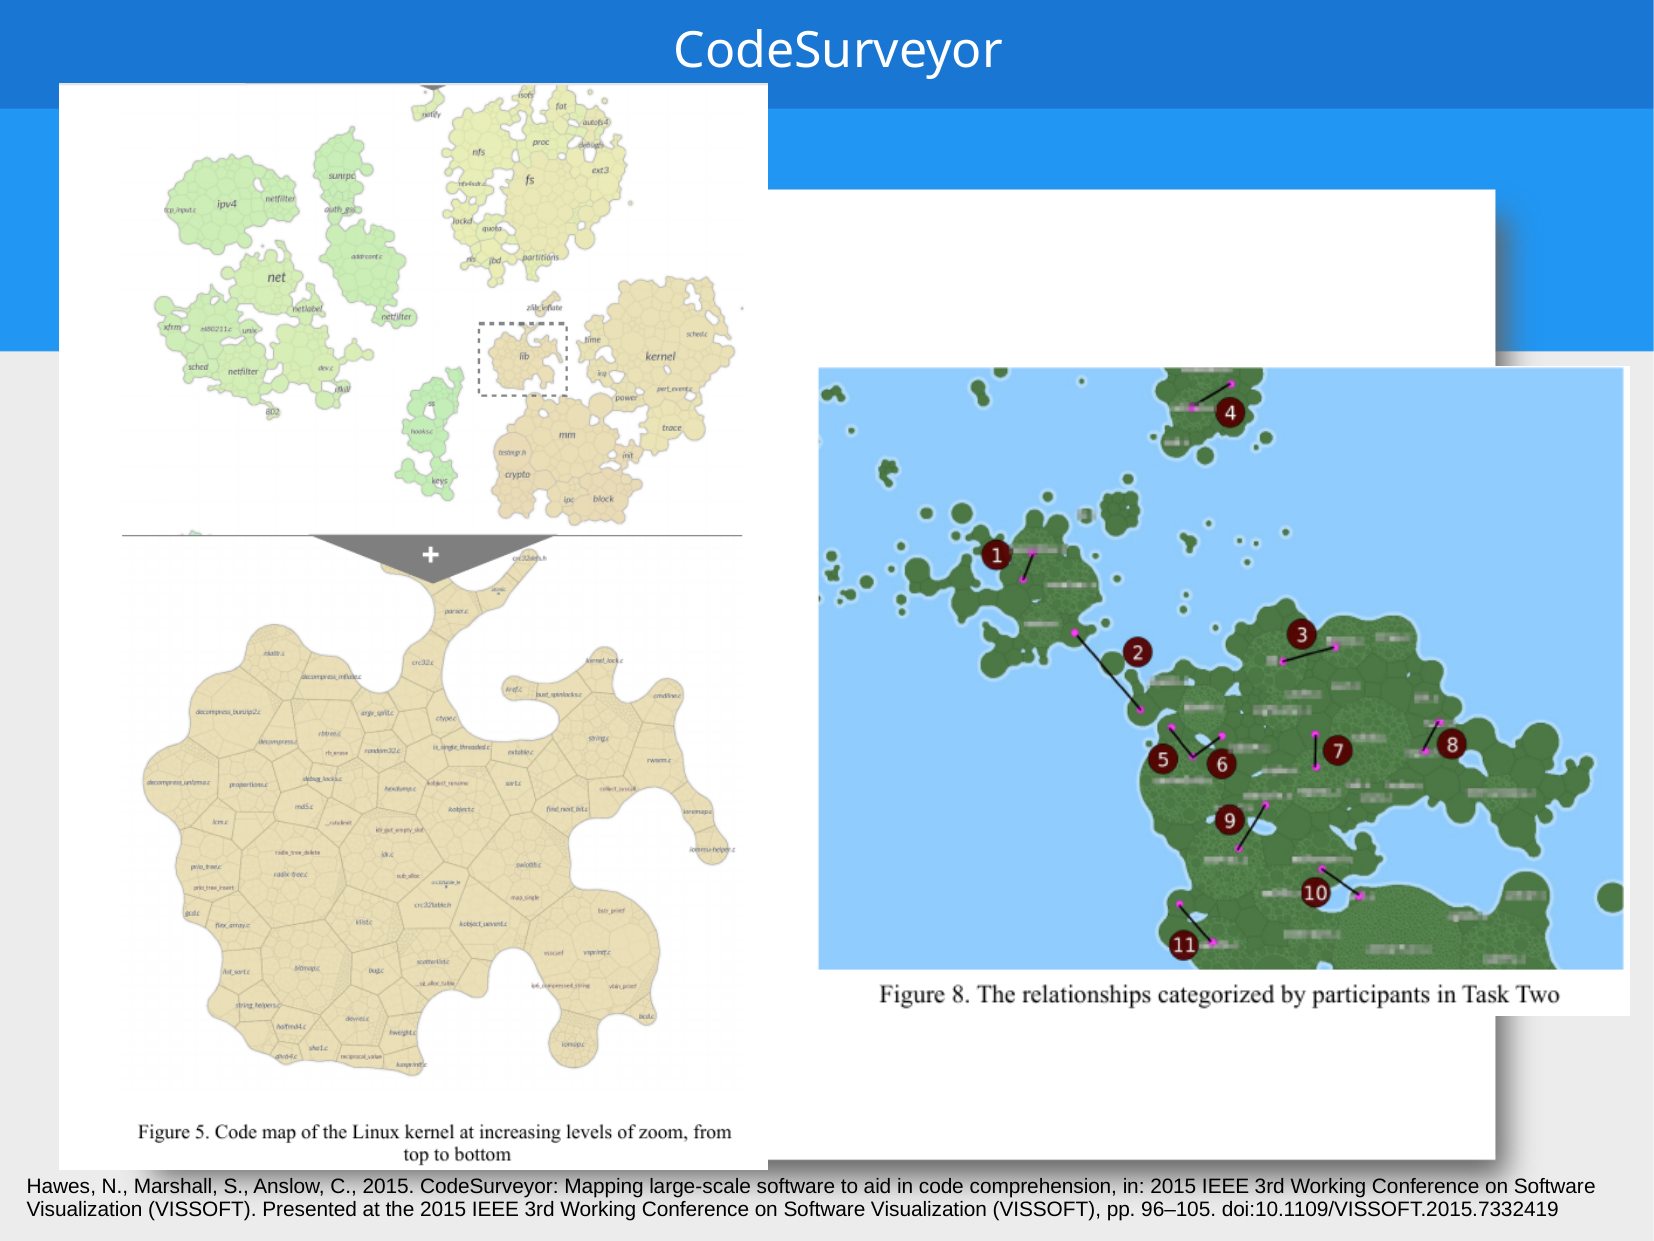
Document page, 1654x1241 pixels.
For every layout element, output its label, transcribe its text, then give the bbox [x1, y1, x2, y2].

picture [0, 0, 1654, 1241]
title CodeSurveyor [94, 13, 1583, 83]
text_box Hawes, N., Marshall, S., Anslow, C., 2015. CodeSurveyor: Mapping large-scale software to aid in code comprehension, in: 2015 IEEE 3rd Working Conference on Software Visualization (VISSOFT). Presented at the 2015 IEEE 3rd Working Conference on Software Visualization (VISSOFT), pp. 96–105. doi:10.1109/VISSOFT.2015.7332419 [11, 1167, 1611, 1229]
